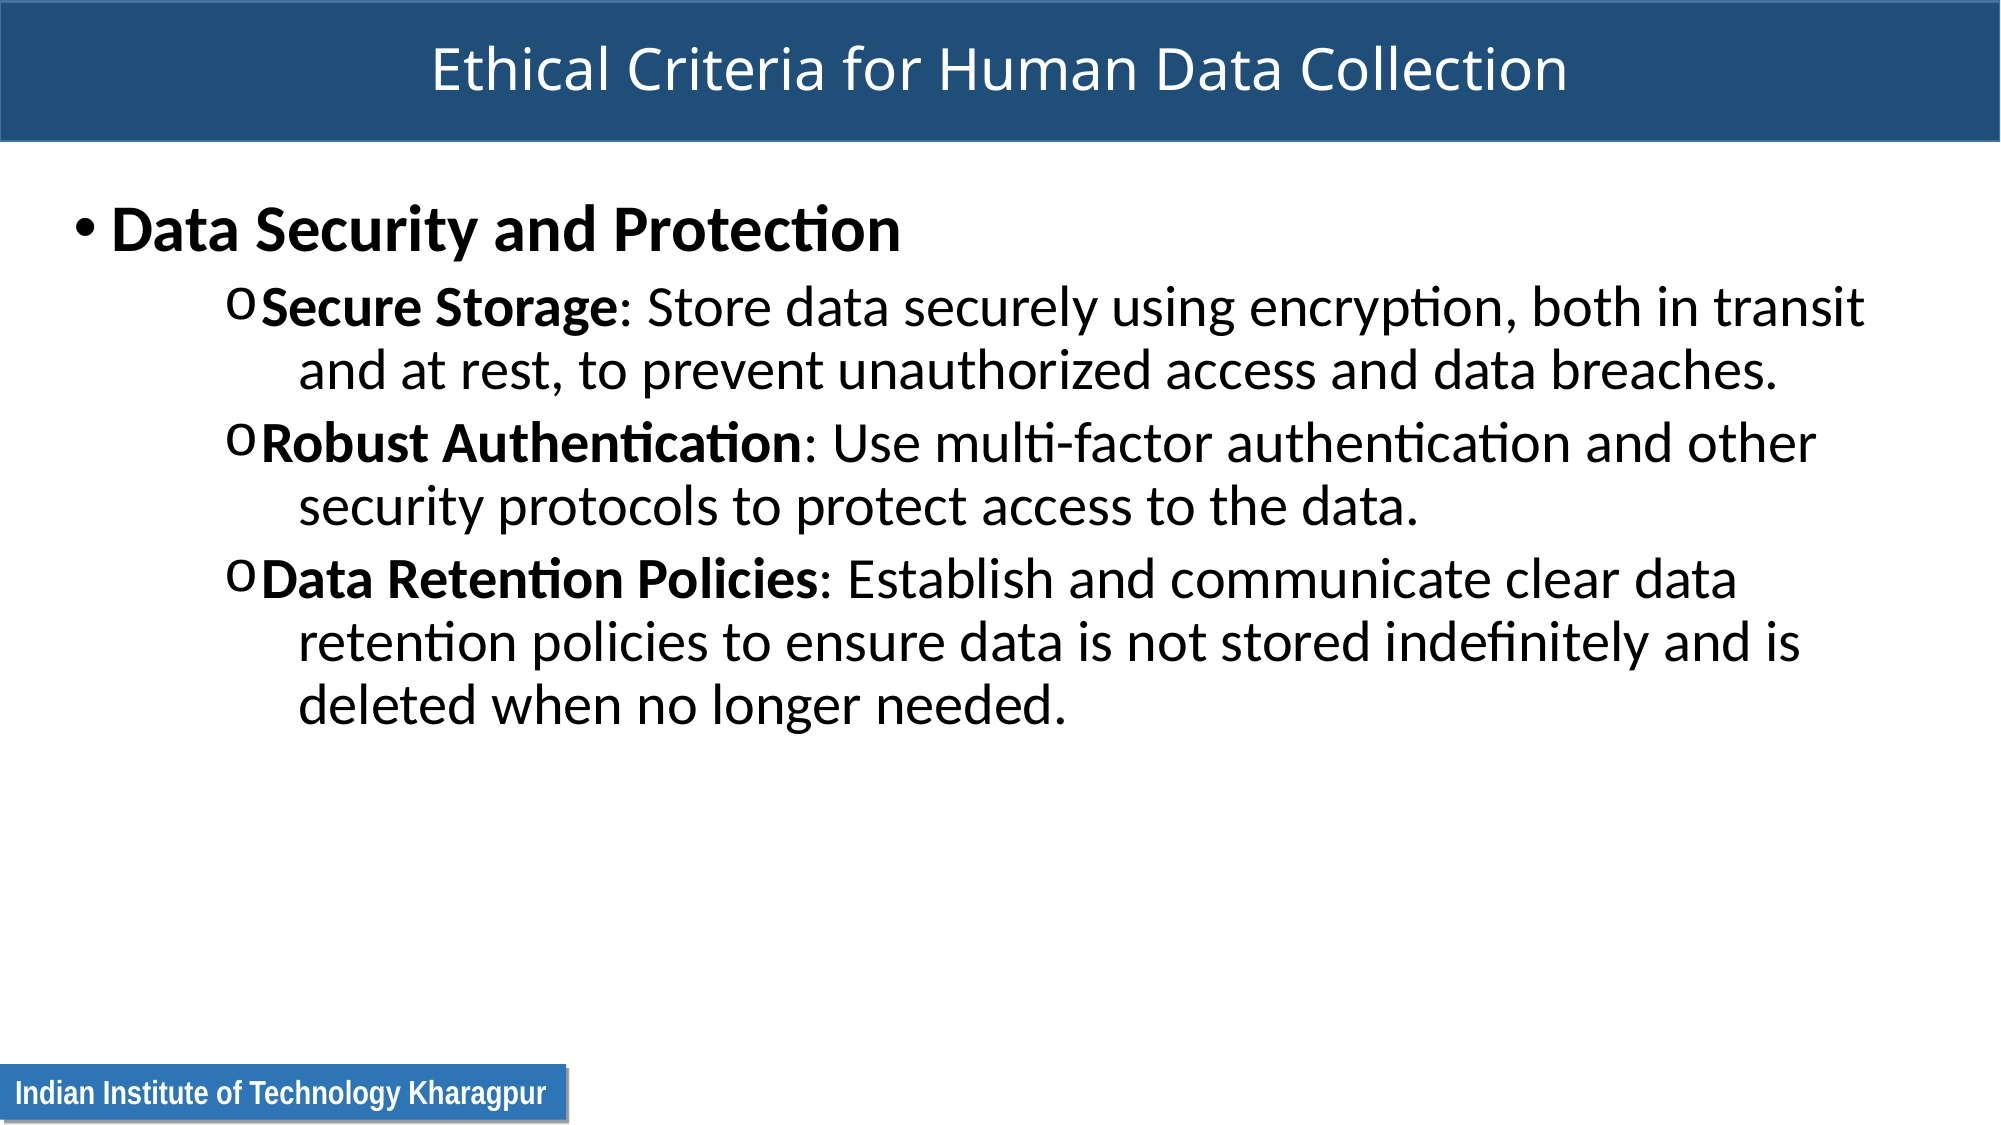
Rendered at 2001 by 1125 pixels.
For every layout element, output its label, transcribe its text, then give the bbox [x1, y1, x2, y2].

title Ethical Criteria for Human Data Collection [0, 1, 2000, 141]
list Data Security and Protection Secure Storage: Store data securely using encryption, both in transit and at rest, to prevent unauthorized access and data breaches. Robust Authentication: Use multi-factor authentication and other security protocols to protect access to the data. Data Retention Policies: Establish and communicate clear data retention policies to ensure data is not stored indefinitely and is deleted when no longer needed. [58, 186, 1954, 1065]
